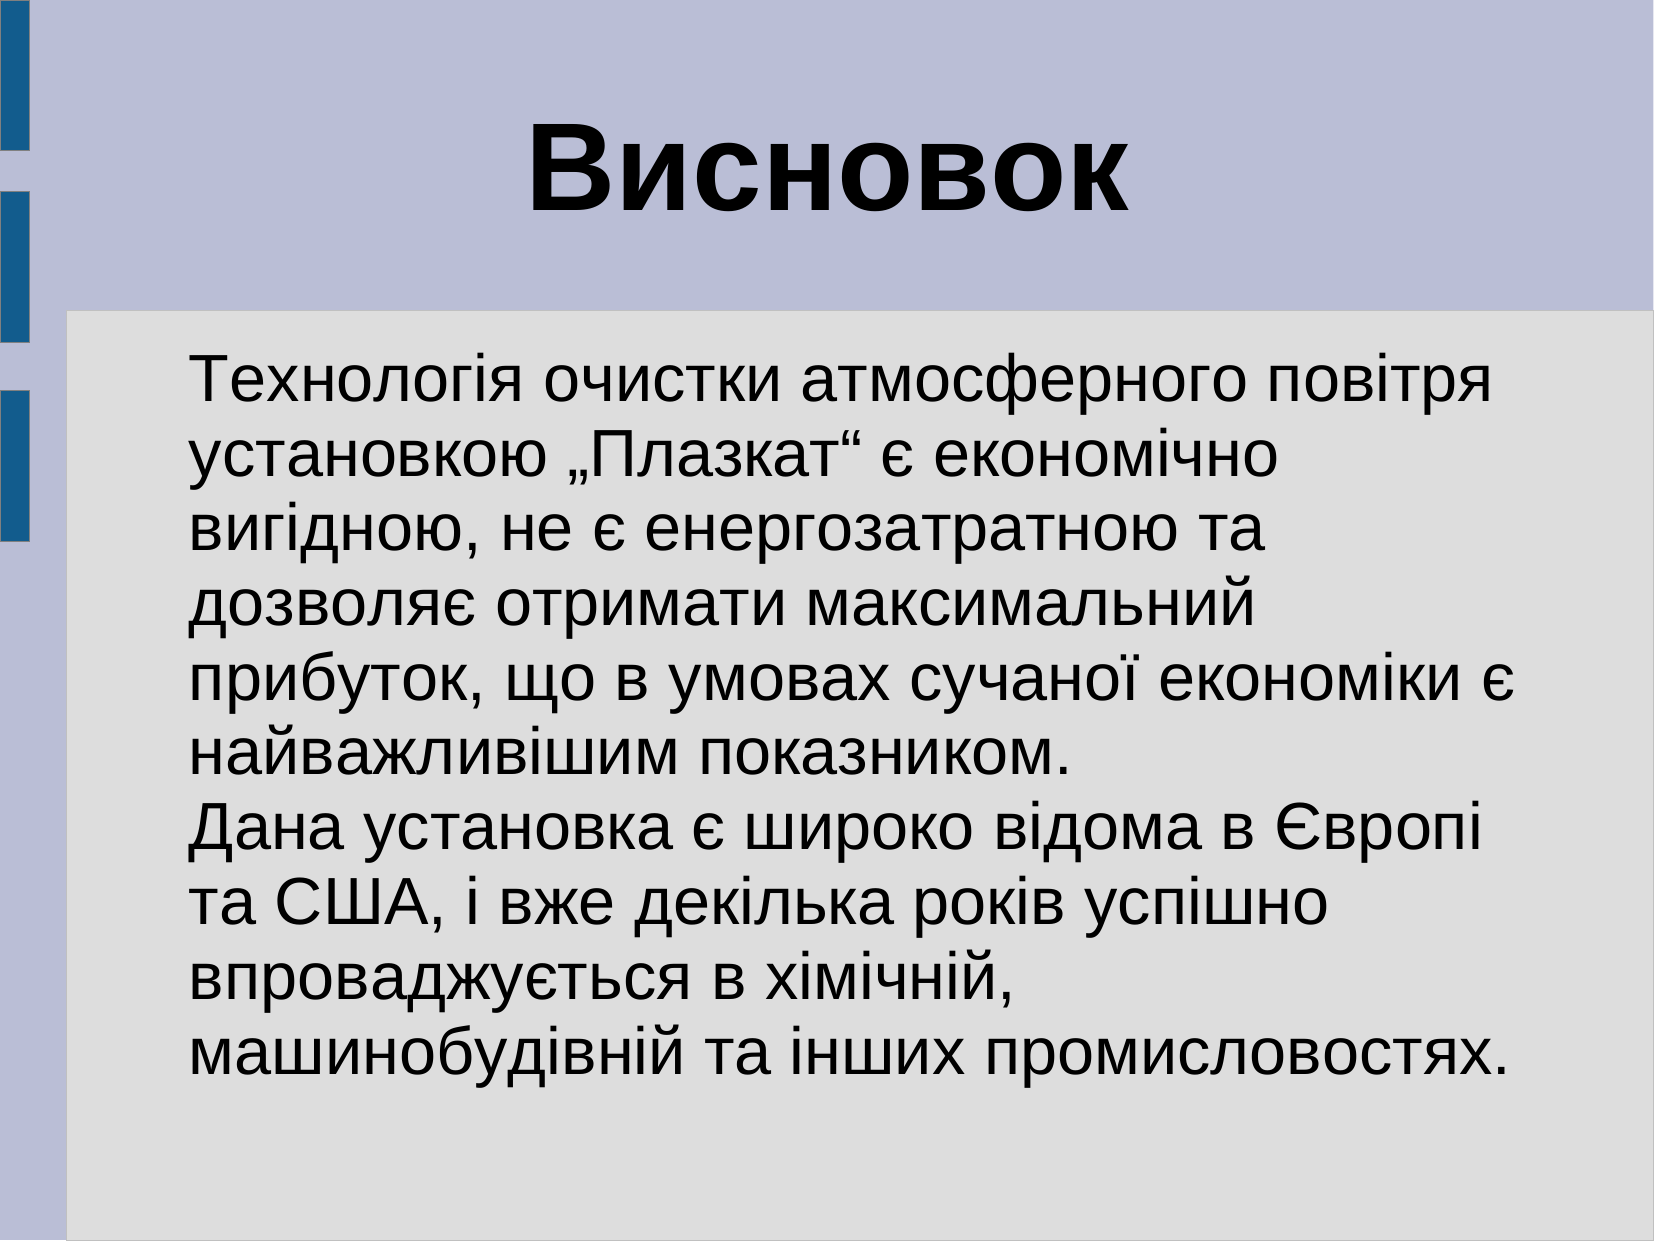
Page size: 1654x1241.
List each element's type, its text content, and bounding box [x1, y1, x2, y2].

title Висновок [121, 91, 1534, 299]
list Технологія очистки атмосферного повітря установкою „Плазкат“ є економічно вигідною, не є енергозатратною та дозволяє отримати максимальний прибуток, що в умовах сучаної економіки є найважливішим показником. Дана установка є широко відома в Європі та США, і вже декілька років успішно впроваджується в хімічній, машинобудівній та інших промисловостях. [118, 340, 1531, 1123]
